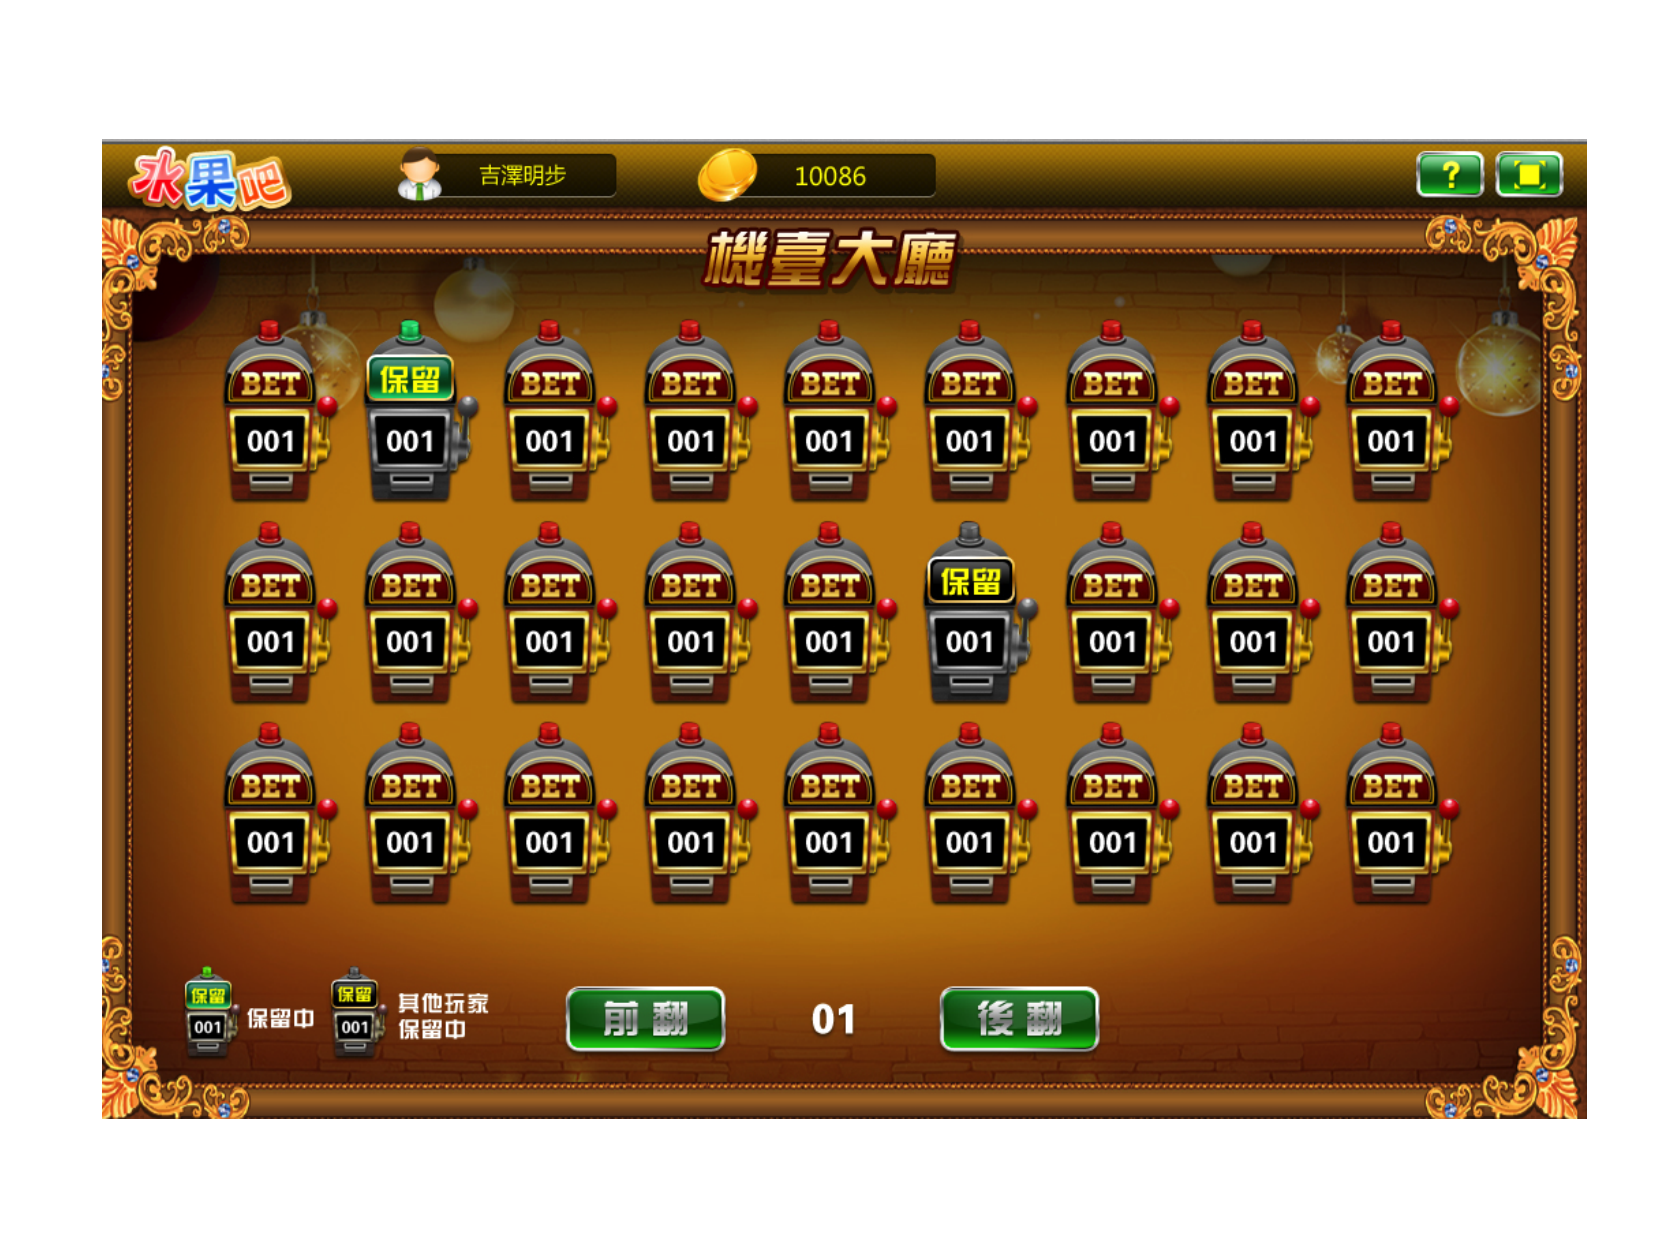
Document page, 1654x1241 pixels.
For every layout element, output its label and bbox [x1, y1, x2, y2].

picture [102, 139, 1587, 1119]
